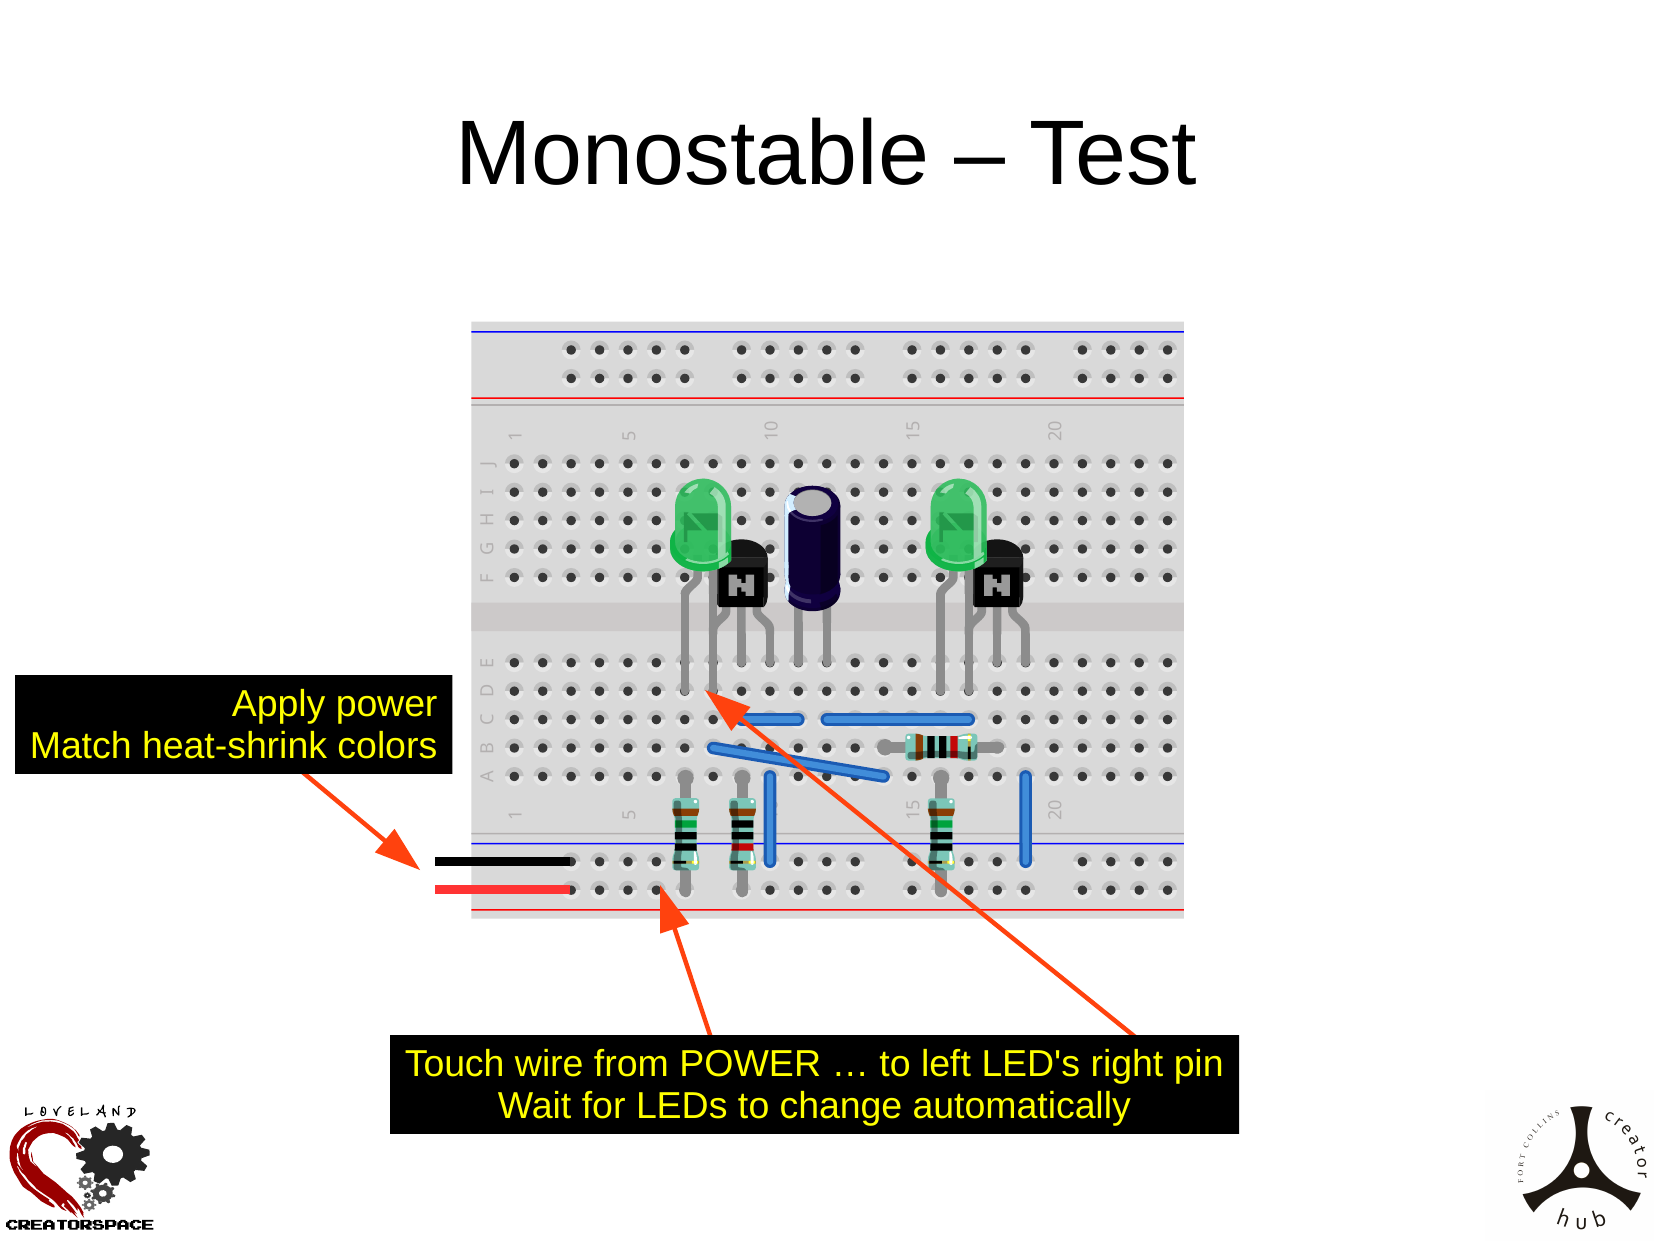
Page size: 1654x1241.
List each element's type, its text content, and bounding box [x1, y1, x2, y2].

picture [1485, 1090, 1654, 1241]
text_box Touch wire from POWER … to left LED's right pin Wait for LEDs to change automatically [390, 1035, 1240, 1134]
title Monostable – Test [82, 49, 1571, 257]
picture [469, 320, 1184, 921]
text_box Apply power Match heat-shrink colors [15, 675, 453, 774]
